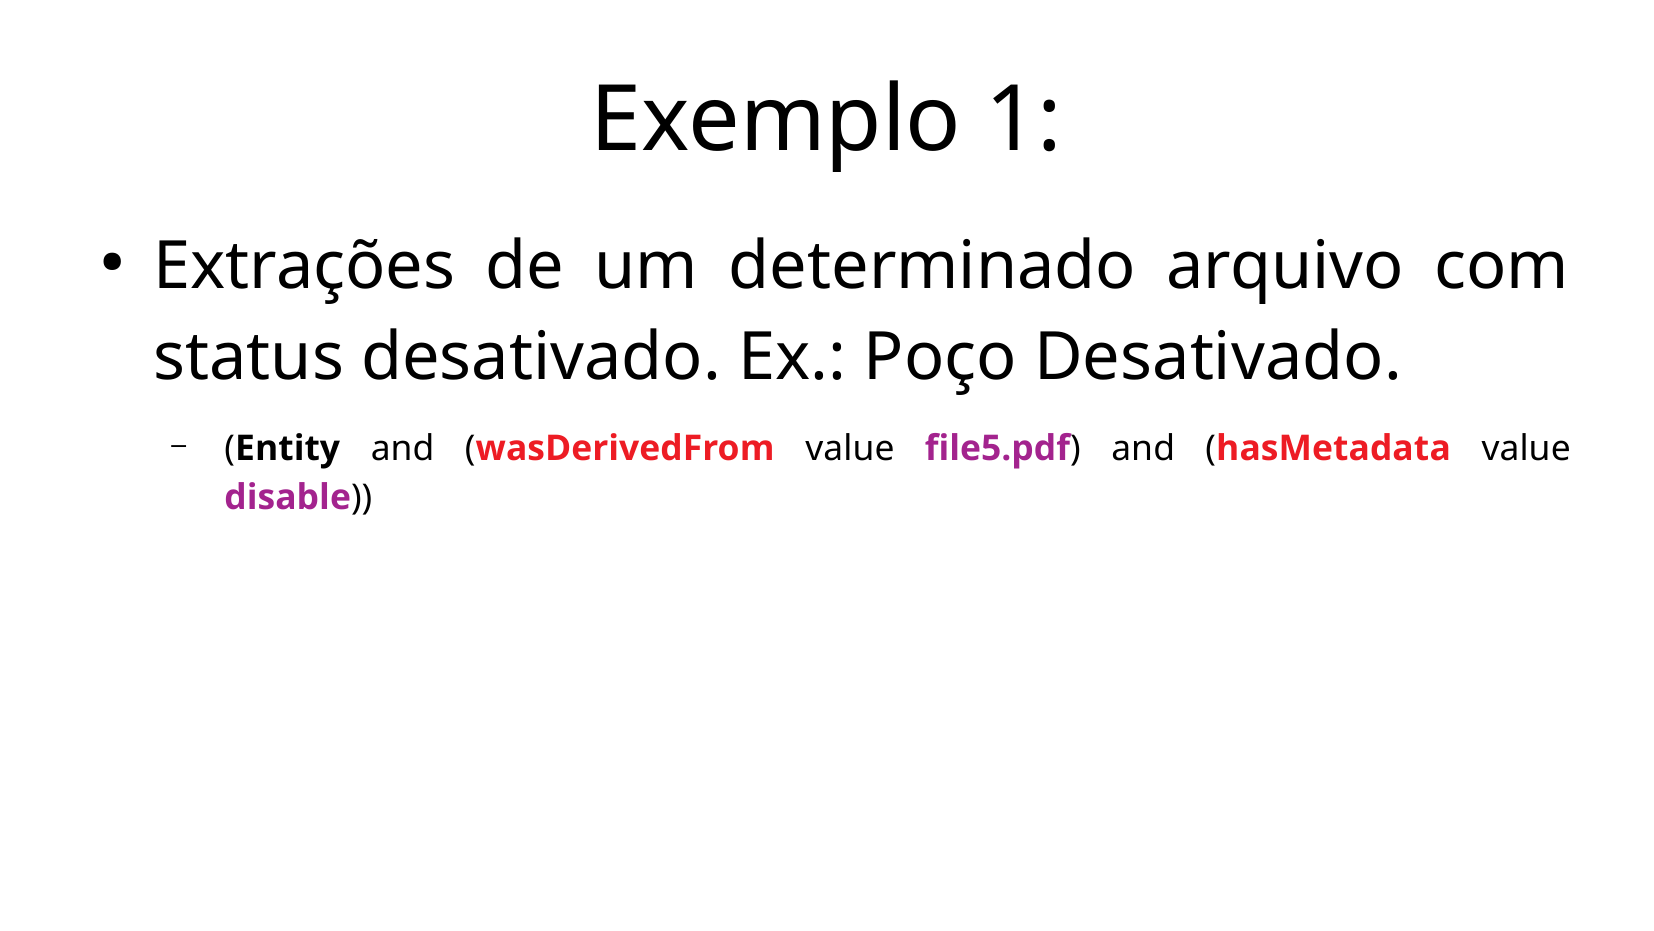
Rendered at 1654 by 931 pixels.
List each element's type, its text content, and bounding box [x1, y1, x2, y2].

title Exemplo 1: [82, 37, 1571, 193]
list Extrações de um determinado arquivo com status desativado. Ex.: Poço Desativado. (Entity and (wasDerivedFrom value file5.pdf) and (hasMetadata value disable)) [82, 217, 1571, 758]
